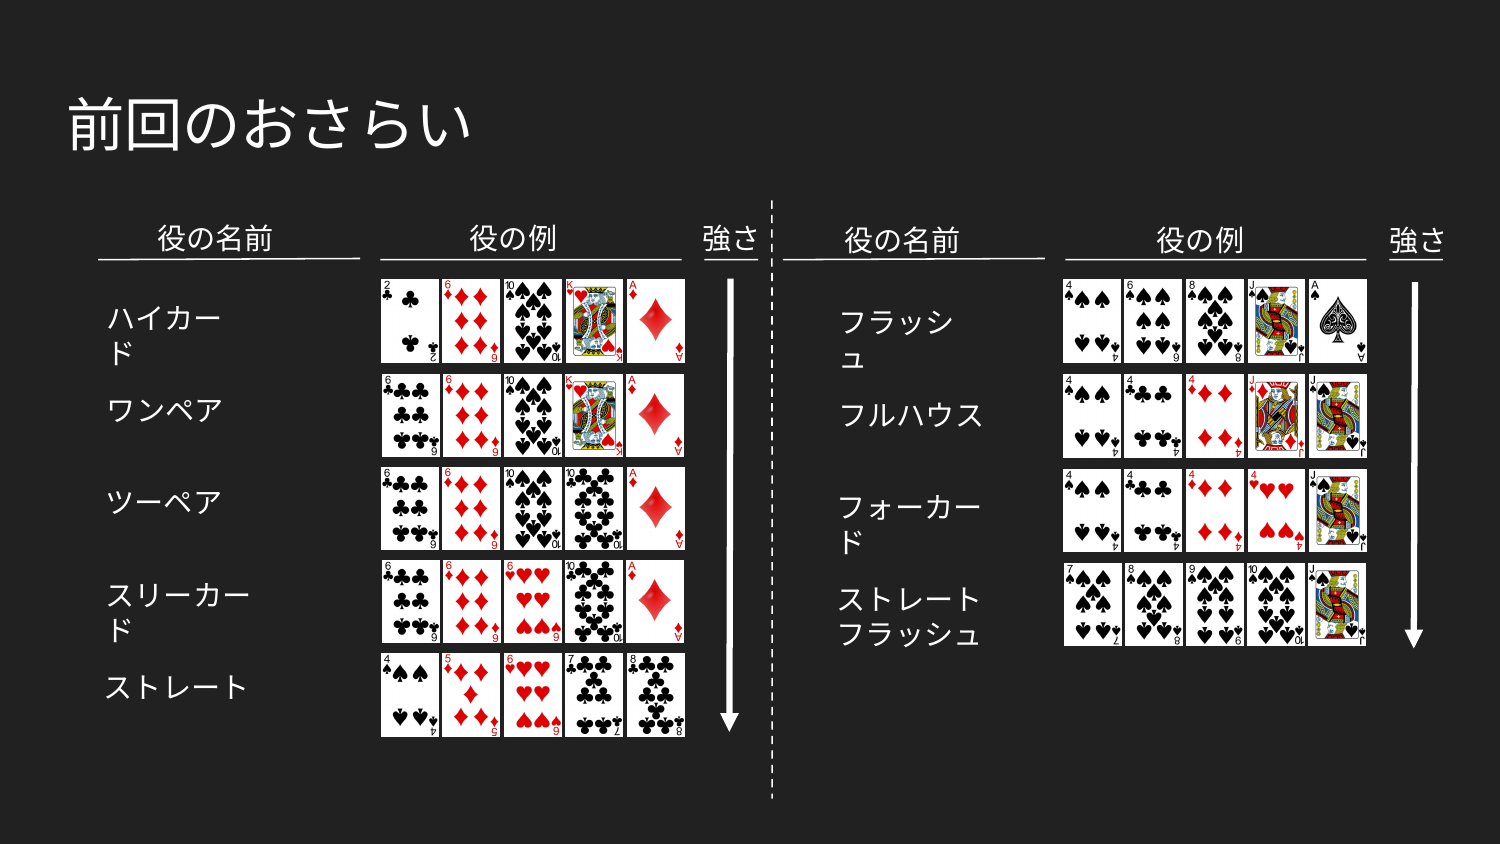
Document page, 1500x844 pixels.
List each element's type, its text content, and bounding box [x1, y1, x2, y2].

text_box 強さ [687, 205, 850, 284]
picture [565, 467, 623, 550]
picture [1125, 563, 1183, 646]
text_box ストレート フラッシュ [821, 566, 1016, 645]
picture [1063, 374, 1121, 458]
picture [627, 279, 685, 363]
picture [381, 467, 439, 550]
text_box ツーペア [90, 469, 253, 548]
picture [442, 467, 500, 550]
picture [1186, 286, 1244, 363]
picture [1248, 374, 1305, 458]
picture [565, 653, 623, 737]
picture [566, 279, 623, 363]
picture [1064, 563, 1122, 646]
picture [1309, 469, 1367, 552]
picture [1248, 279, 1305, 363]
picture [504, 284, 562, 363]
picture [1309, 374, 1367, 458]
picture [565, 374, 623, 457]
picture [1186, 563, 1244, 646]
text_box 役の例 [1141, 207, 1304, 286]
picture [1063, 469, 1121, 552]
picture [504, 374, 562, 457]
text_box ハイカード [91, 285, 254, 364]
text_box 強さ [1374, 207, 1500, 286]
text_box フルハウス [823, 381, 1031, 460]
text_box 役の名前 [142, 205, 304, 284]
text_box フラッシュ [823, 289, 985, 368]
picture [504, 653, 562, 737]
text_box 役の例 [454, 205, 617, 284]
title 前回のおさらい [51, 72, 1449, 167]
text_box スリーカード [90, 561, 284, 640]
picture [1248, 469, 1305, 552]
picture [1247, 563, 1305, 646]
picture [1124, 469, 1182, 552]
text_box ワンペア [91, 377, 254, 456]
picture [626, 374, 684, 457]
picture [382, 560, 440, 643]
picture [442, 279, 500, 363]
picture [1186, 374, 1244, 458]
picture [1063, 279, 1121, 363]
picture [443, 374, 501, 457]
picture [442, 653, 500, 737]
picture [627, 653, 685, 737]
picture [1309, 279, 1367, 363]
picture [1124, 279, 1182, 363]
picture [565, 560, 623, 643]
picture [1124, 374, 1182, 458]
picture [504, 560, 562, 643]
picture [382, 374, 440, 457]
picture [1186, 469, 1244, 552]
text_box フォーカード [821, 474, 1004, 552]
picture [627, 467, 685, 550]
picture [381, 653, 439, 737]
text_box ストレート [88, 654, 283, 732]
picture [504, 467, 562, 550]
picture [1308, 563, 1366, 646]
picture [626, 560, 684, 643]
picture [443, 560, 501, 643]
text_box 役の名前 [829, 207, 992, 286]
picture [381, 279, 439, 363]
